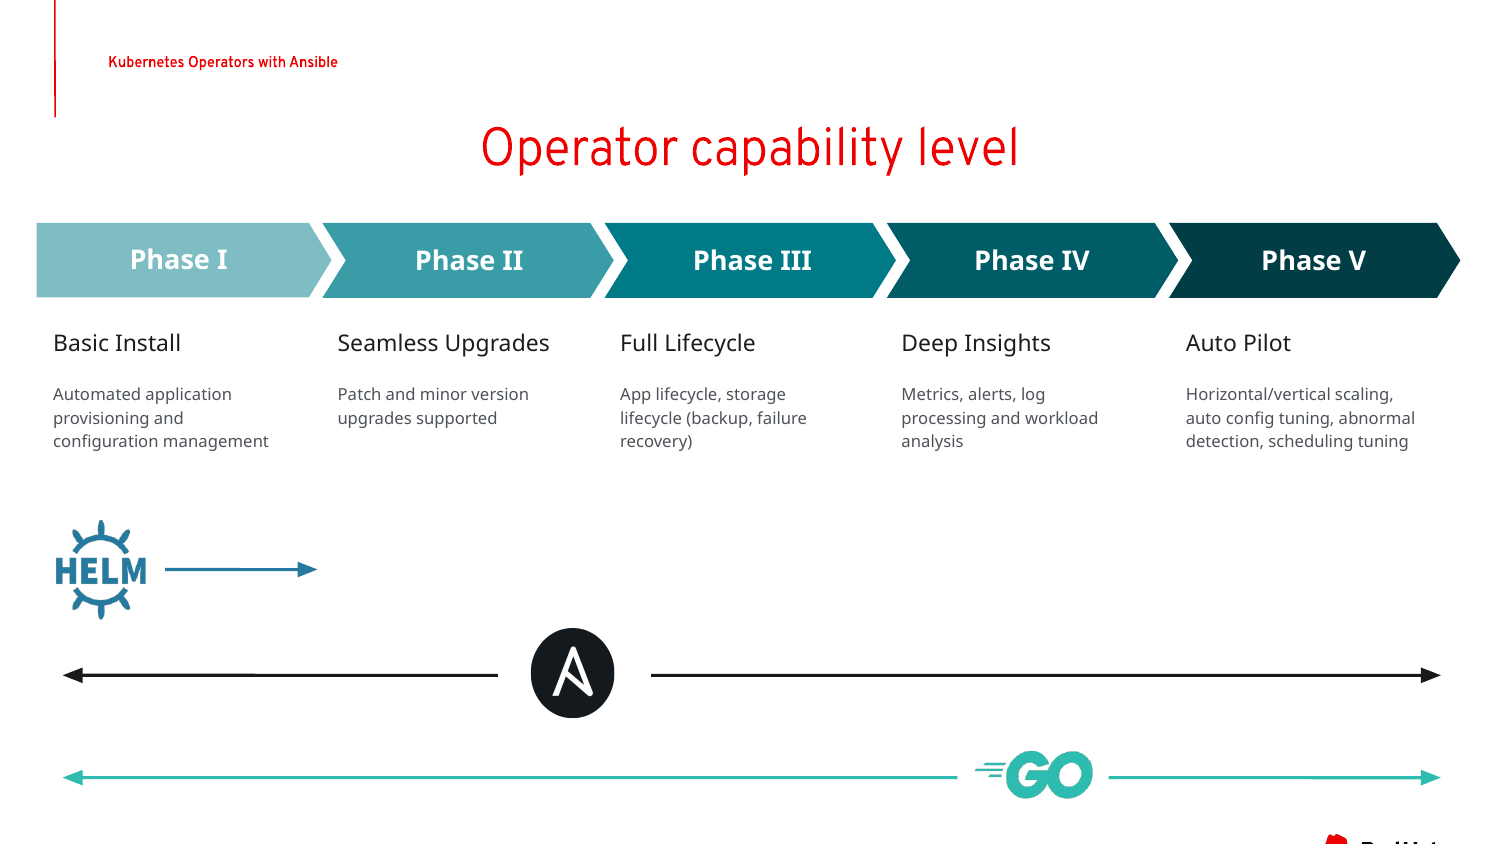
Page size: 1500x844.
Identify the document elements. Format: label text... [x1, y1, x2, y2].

text_box Horizontal/vertical scaling, [1185, 384, 1442, 407]
text_box App lifecycle, storage [620, 384, 830, 407]
picture [527, 624, 618, 722]
text_box Full Lifecycle [620, 328, 783, 361]
text_box auto conﬁg tuning, abnormal [1185, 407, 1466, 432]
picture [55, 519, 146, 620]
text_box Phase V [1261, 242, 1394, 280]
text_box lifecycle (backup, failure [620, 407, 857, 432]
text_box [0, 0, 1500, 844]
text_box upgrades supported [337, 407, 528, 432]
text_box Auto Pilot [1185, 328, 1306, 361]
text_box Patch and minor version [337, 384, 573, 408]
text_box detection, scheduling tuning [1185, 431, 1455, 456]
text_box analysis [901, 431, 978, 456]
text_box Automated application [53, 384, 273, 408]
text_box provisioning and [53, 407, 216, 431]
text_box Phase IV [974, 242, 1118, 280]
text_box Deep Insights [901, 328, 1073, 361]
text_box Seamless Upgrades [337, 328, 585, 361]
text_box processing and workload [901, 407, 1143, 432]
text_box Phase I [129, 242, 251, 280]
text_box Phase III [692, 242, 836, 280]
text_box Phase II [414, 242, 547, 280]
text_box conﬁguration management [53, 431, 310, 456]
picture [1317, 834, 1438, 844]
text_box Basic Install [53, 328, 203, 361]
picture [974, 750, 1093, 799]
text_box recovery) [620, 431, 710, 456]
text_box Metrics, alerts, log [901, 384, 1082, 407]
